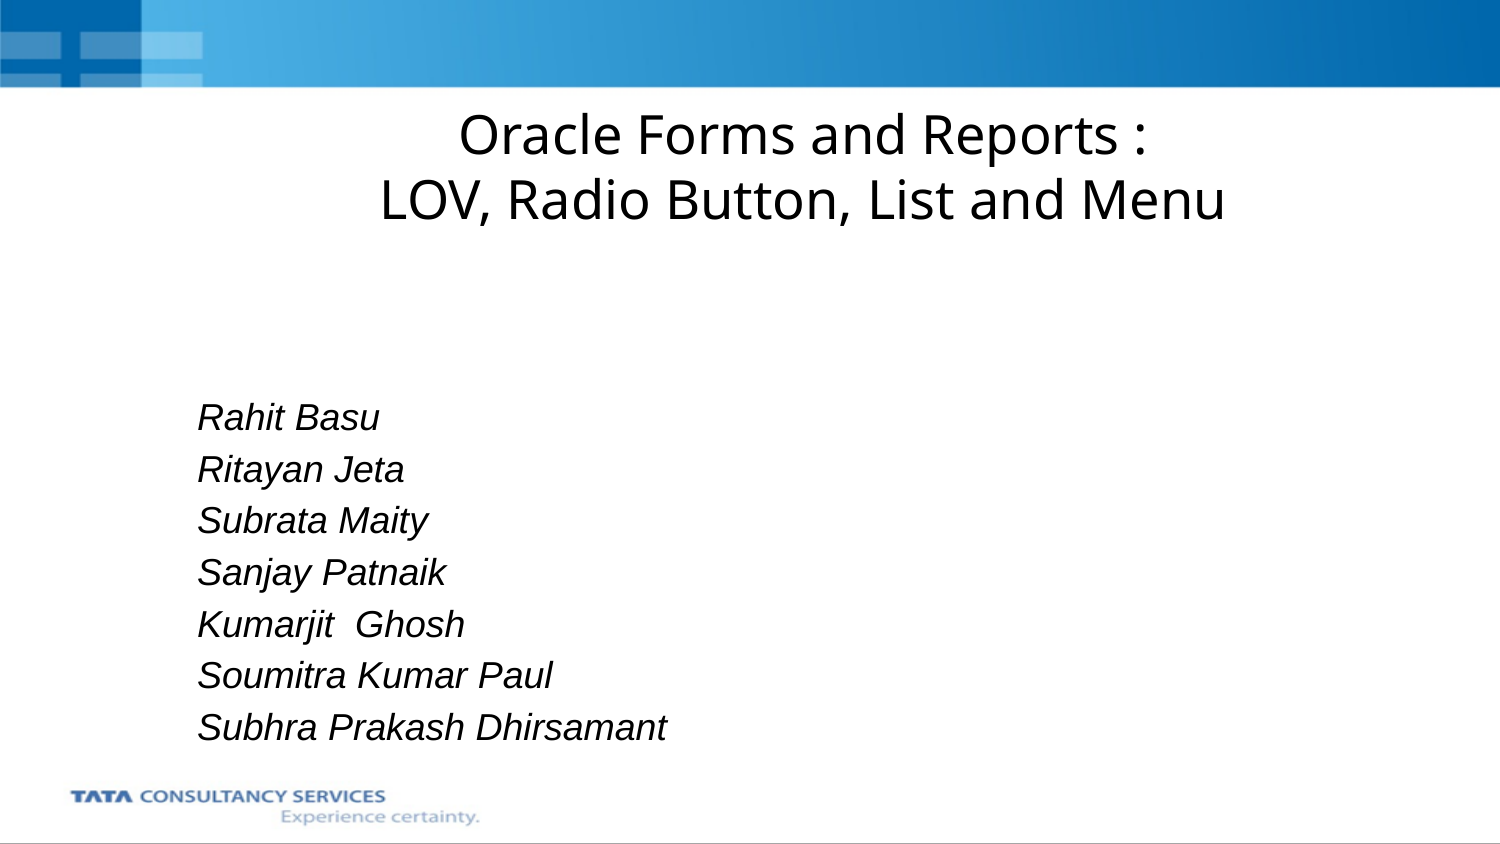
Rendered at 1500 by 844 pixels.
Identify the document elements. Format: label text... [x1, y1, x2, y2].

picture [0, 0, 1500, 843]
text_box Oracle Forms and Reports : LOV, Radio Button, List and Menu [200, 92, 1408, 265]
text_box Rahit Basu Ritayan Jeta Subrata Maity Sanjay Patnaik Kumarjit Ghosh Soumitra Kumar Paul Subhra Prakash Dhirsamant [182, 371, 838, 705]
